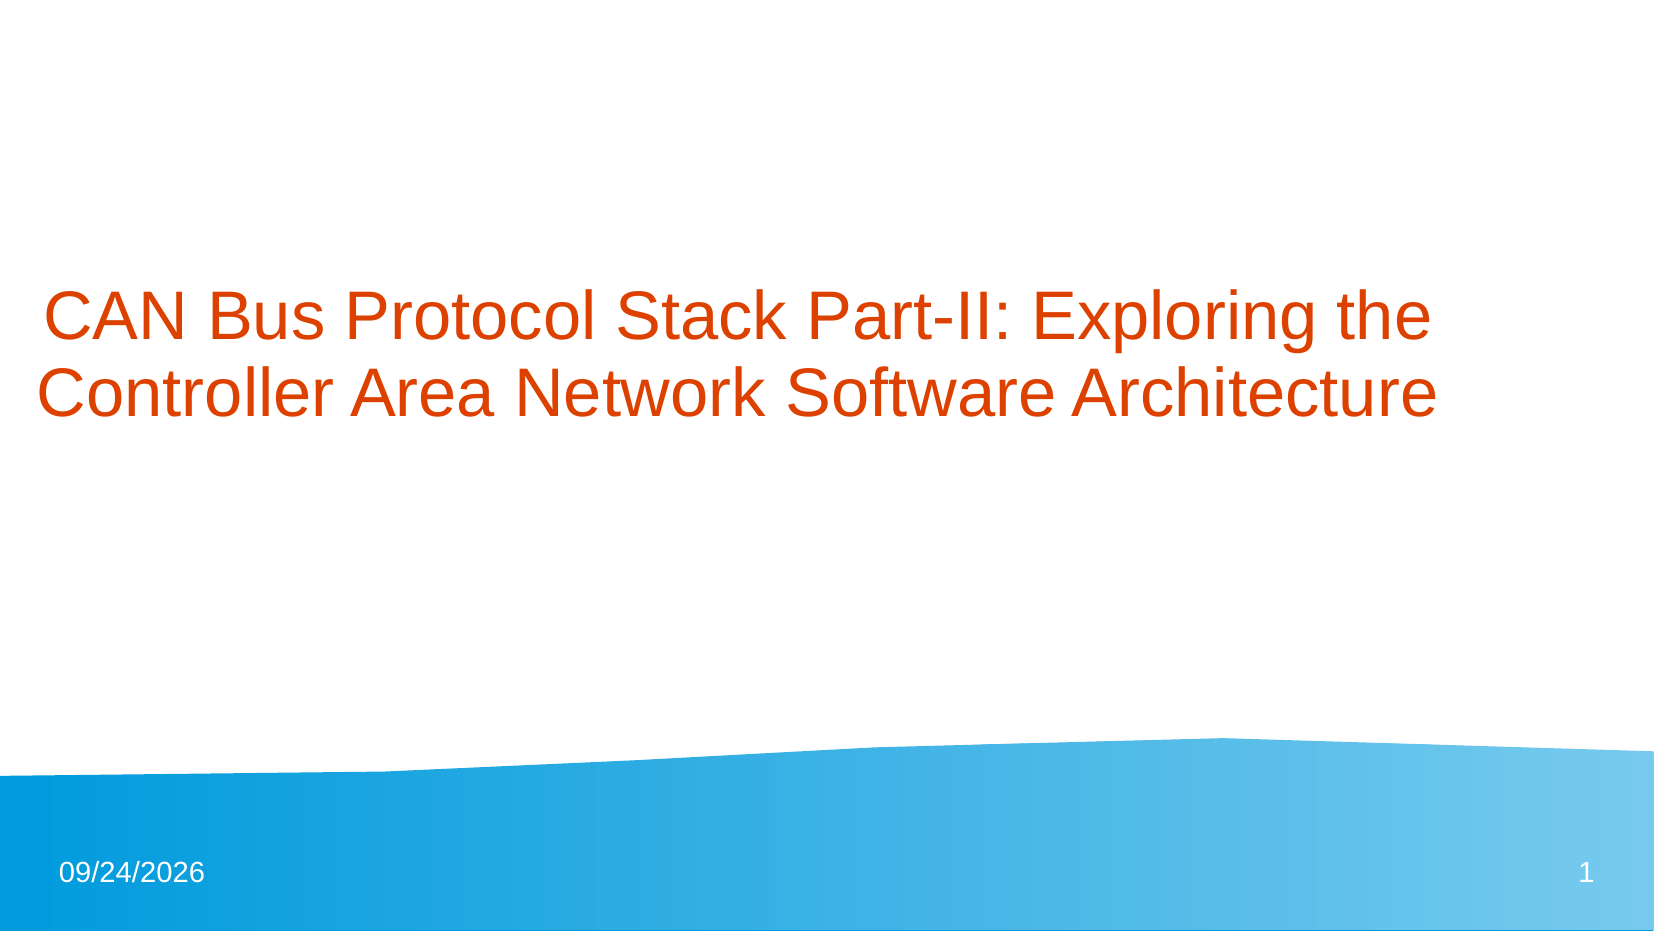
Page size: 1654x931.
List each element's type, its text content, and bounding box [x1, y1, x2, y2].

title CAN Bus Protocol Stack Part-II: Exploring the Controller Area Network Software Architecture [0, 265, 1477, 443]
